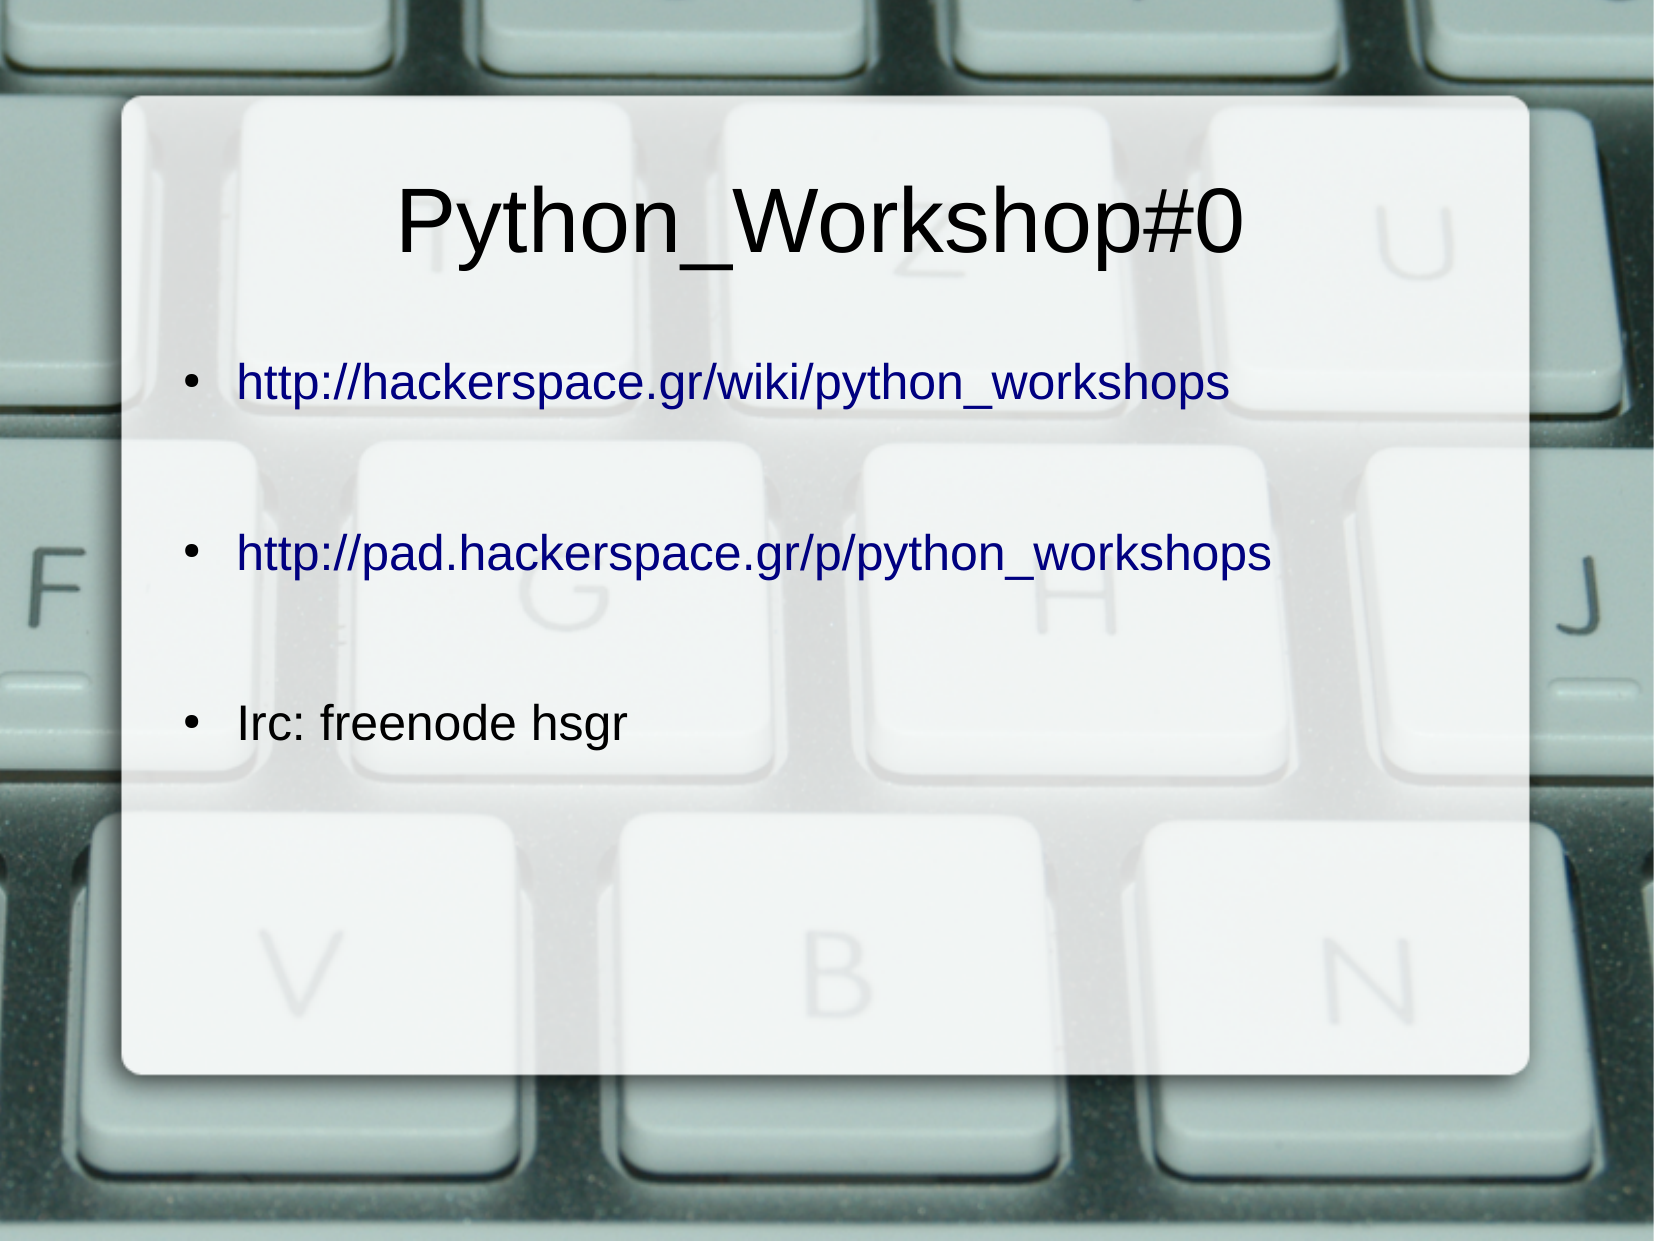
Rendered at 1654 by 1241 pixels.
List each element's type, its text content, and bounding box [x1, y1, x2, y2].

title Python_Workshop#0 [135, 125, 1506, 318]
list http://hackerspace.gr/wiki/python_workshops http://pad.hackerspace.gr/p/python_workshops Irc: freenode hsgr [147, 354, 1531, 1066]
picture [0, 0, 1654, 1241]
